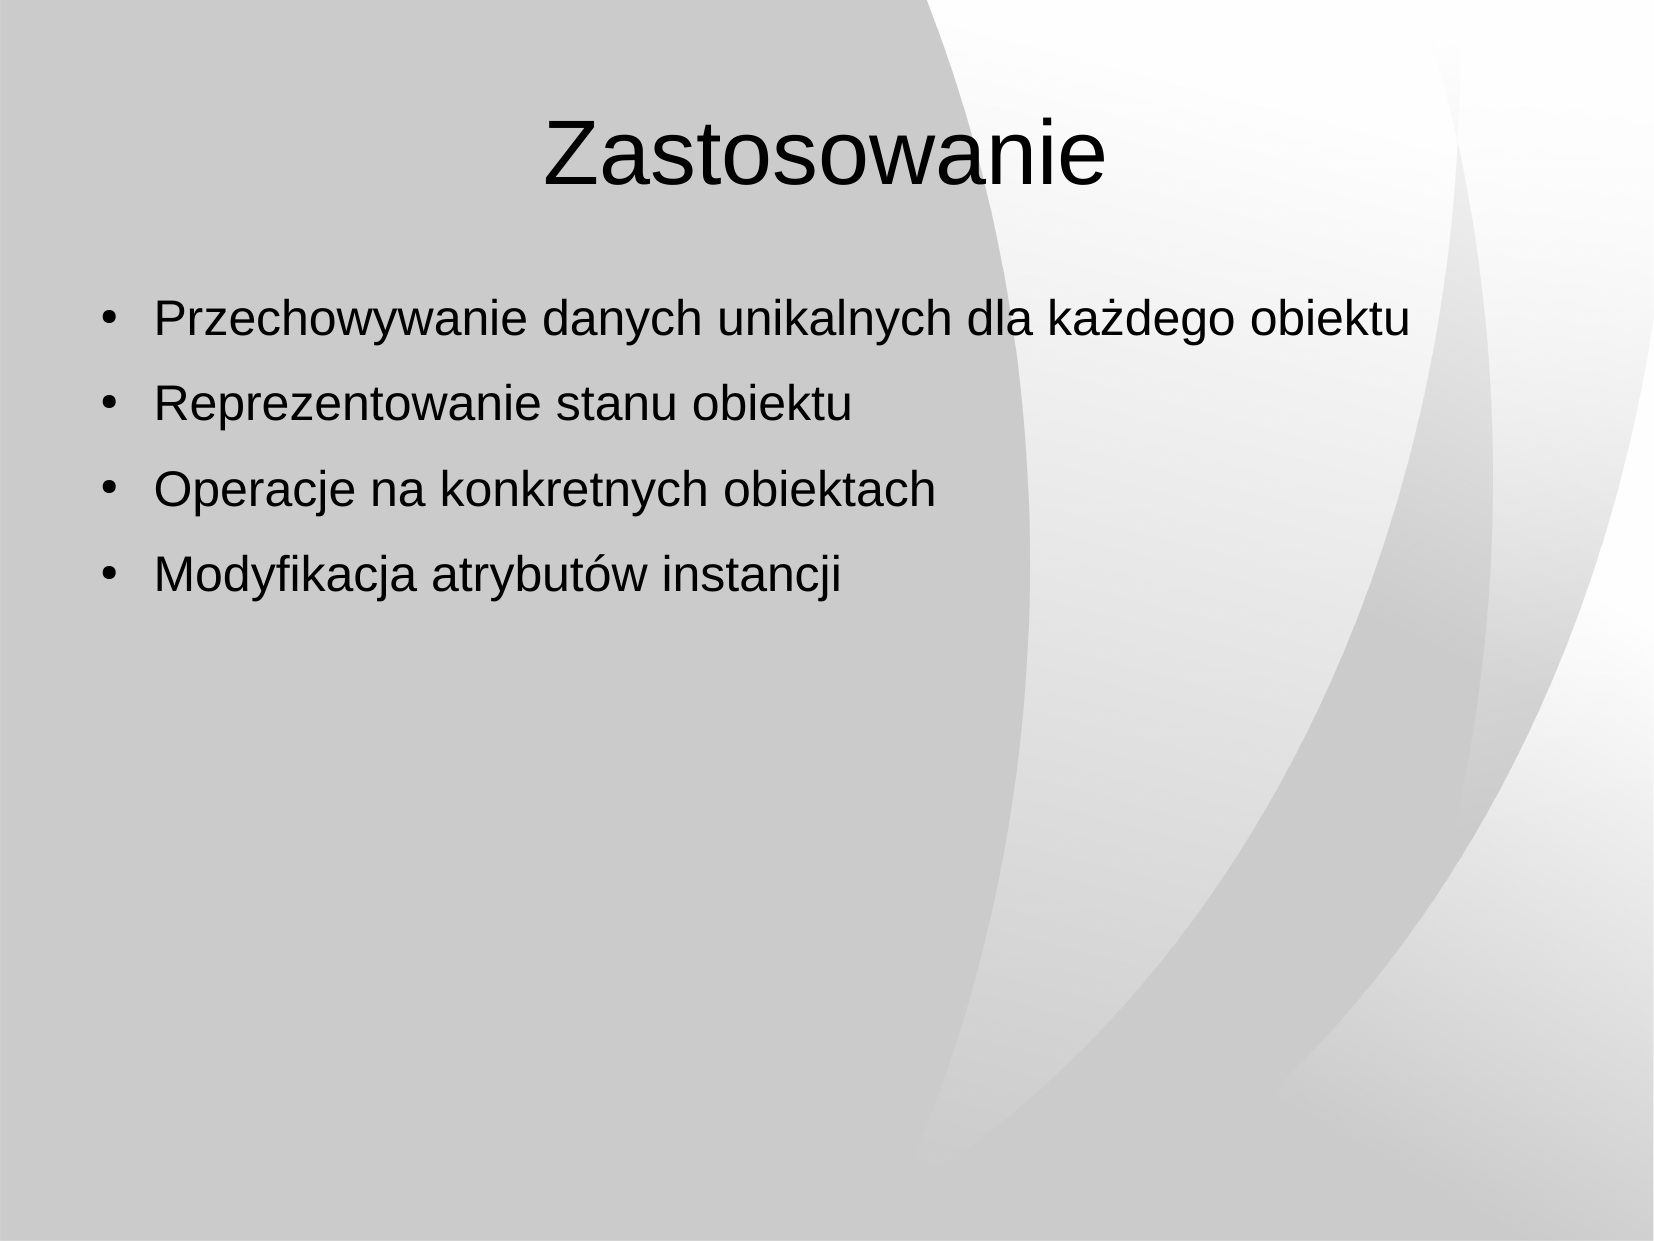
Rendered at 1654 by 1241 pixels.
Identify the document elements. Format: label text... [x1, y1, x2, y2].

list Przechowywanie danych unikalnych dla każdego obiektu Reprezentowanie stanu obiektu Operacje na konkretnych obiektach Modyfikacja atrybutów instancji [82, 290, 1571, 1109]
title Zastosowanie [82, 49, 1571, 257]
picture [0, 0, 1654, 1241]
